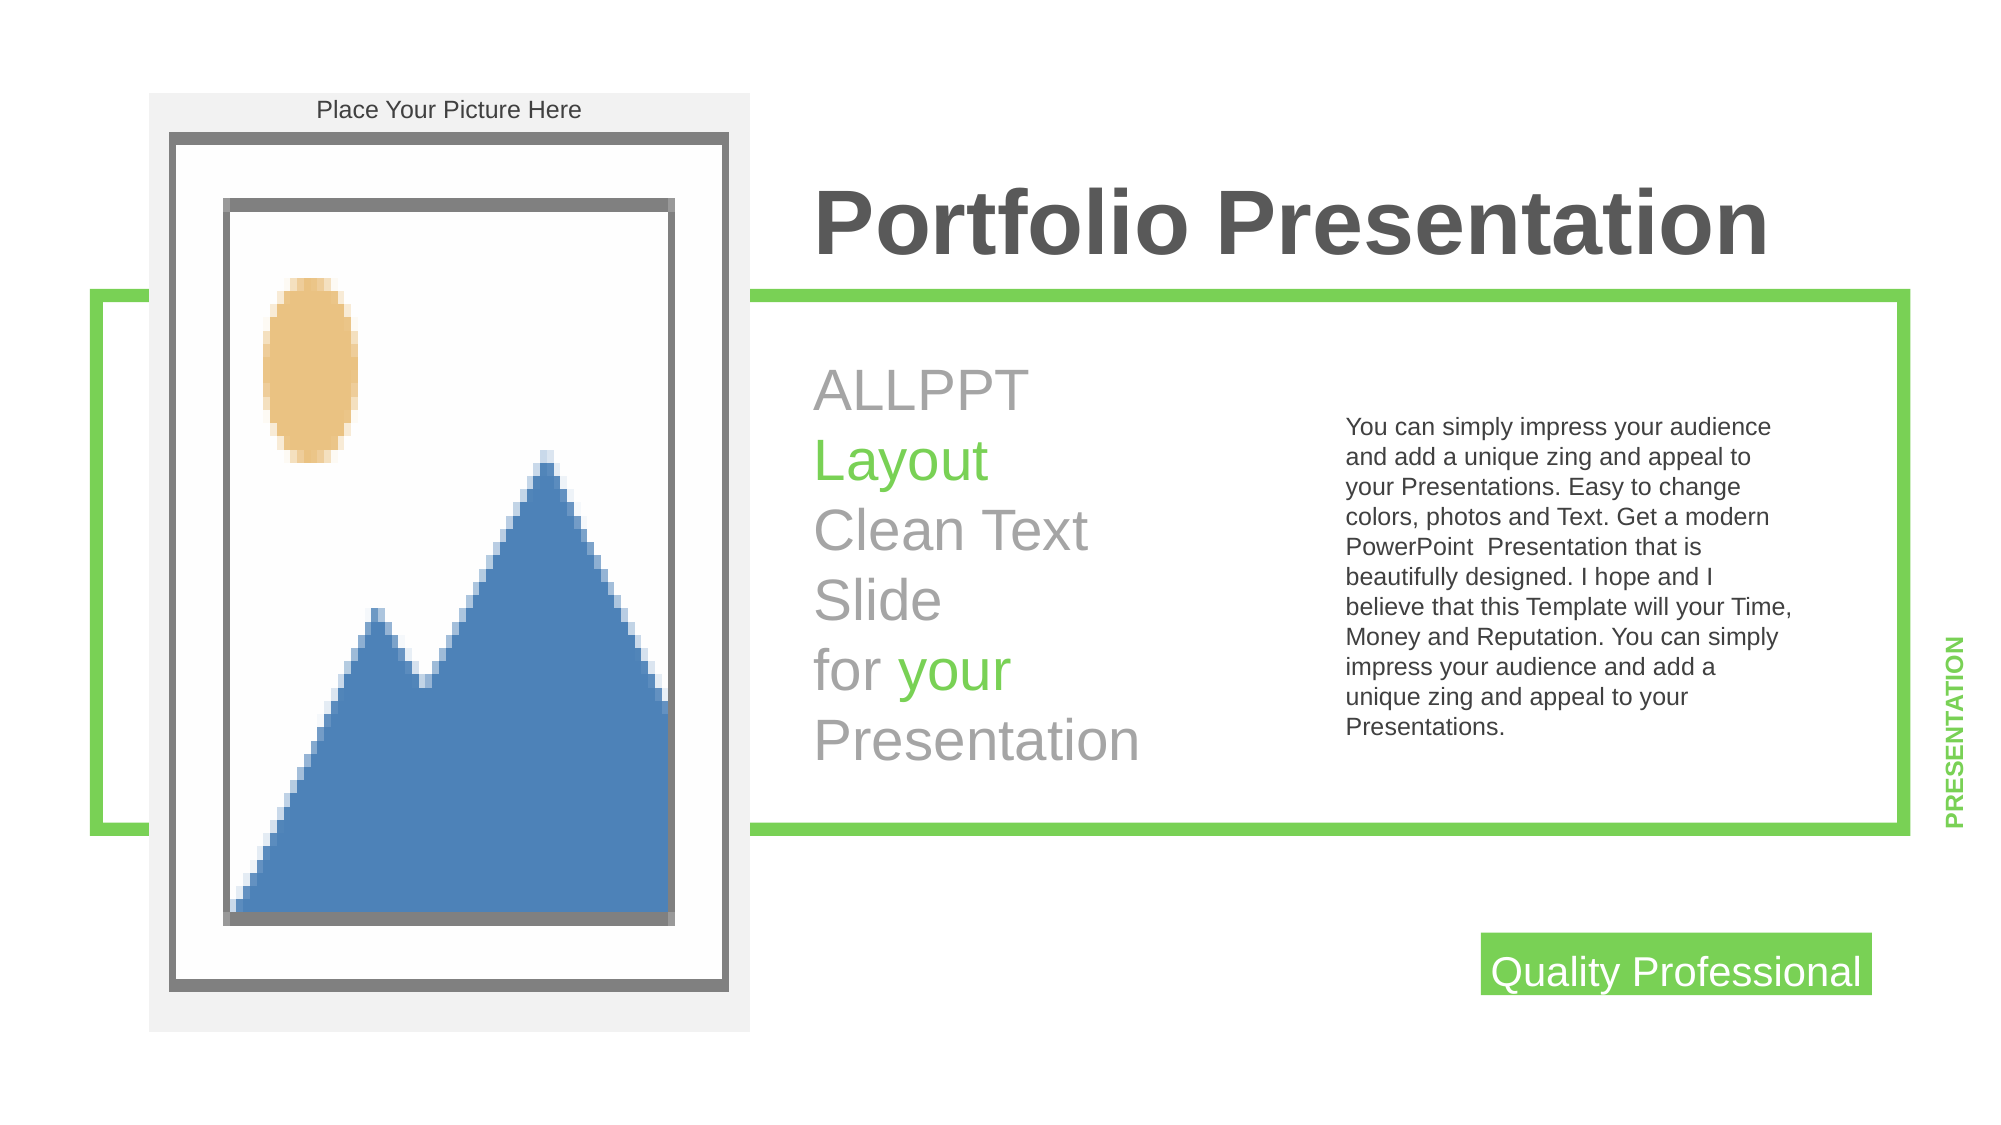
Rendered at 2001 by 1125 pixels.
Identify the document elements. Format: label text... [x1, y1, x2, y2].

text_box You can simply impress your audience and add a unique zing and appeal to your Presentations. Easy to change colors, photos and Text. Get a modern PowerPoint Presentation that is beautifully designed. I hope and I believe that this Template will your Time, Money and Reputation. You can simply impress your audience and add a unique zing and appeal to your Presentations. [1330, 403, 1814, 748]
picture [149, 93, 750, 1032]
text_box Quality Professional [1480, 932, 1872, 996]
text_box ALLPPT Layout Clean Text Slide for your Presentation [799, 345, 1164, 780]
text_box Portfolio Presentation [799, 137, 1827, 289]
text_box PRESENTATION [1930, 280, 1976, 845]
